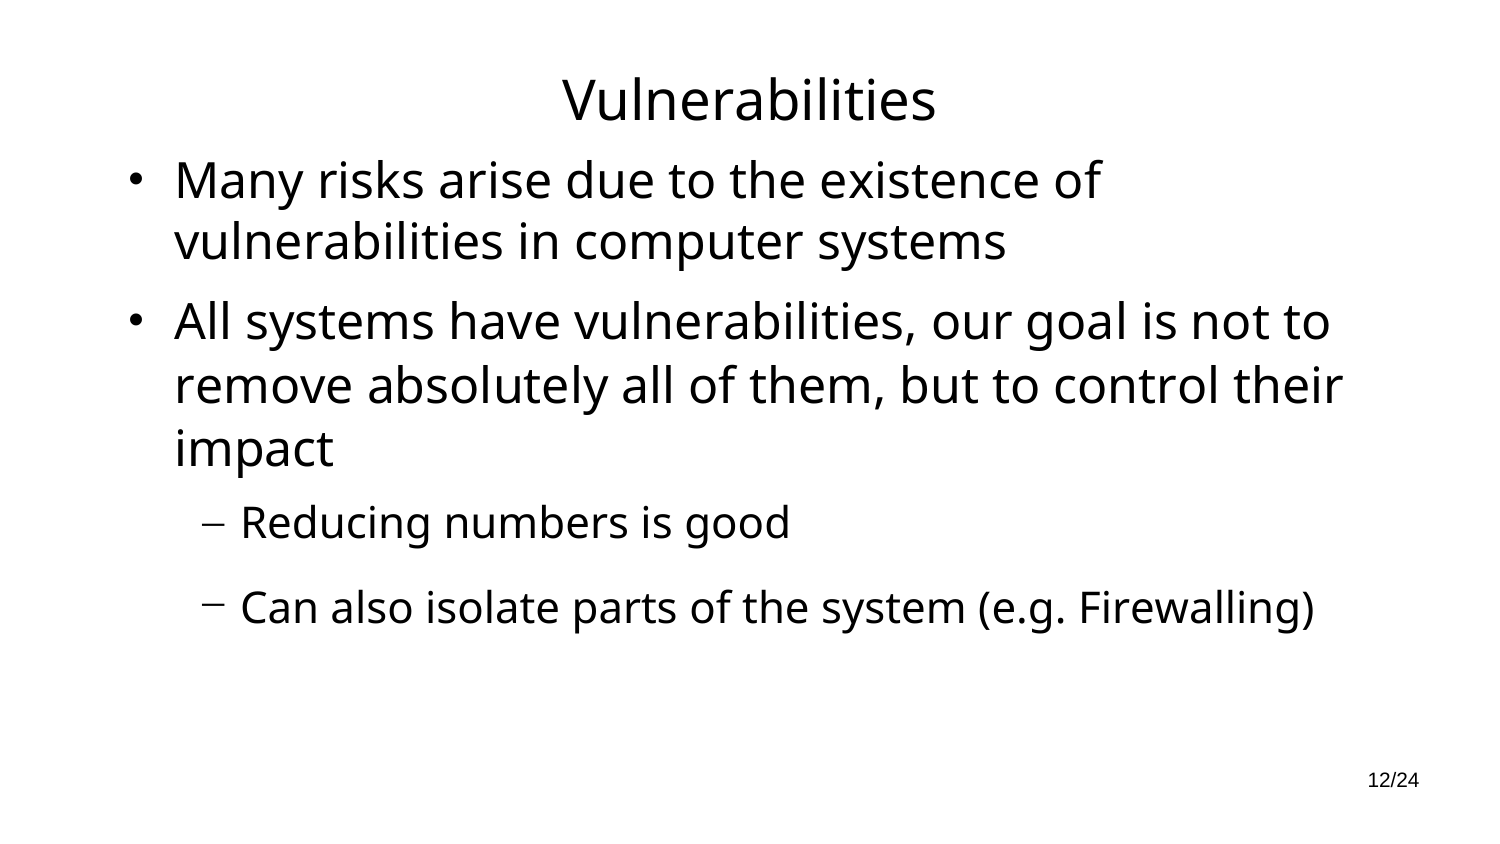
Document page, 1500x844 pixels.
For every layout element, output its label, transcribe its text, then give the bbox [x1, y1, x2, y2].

list Many risks arise due to the existence of vulnerabilities in computer systems All systems have vulnerabilities, our goal is not to remove absolutely all of them, but to control their impact Reducing numbers is good Can also isolate parts of the system (e.g. Firewalling)‏ [112, 140, 1388, 790]
title Vulnerabilities [112, 28, 1388, 140]
